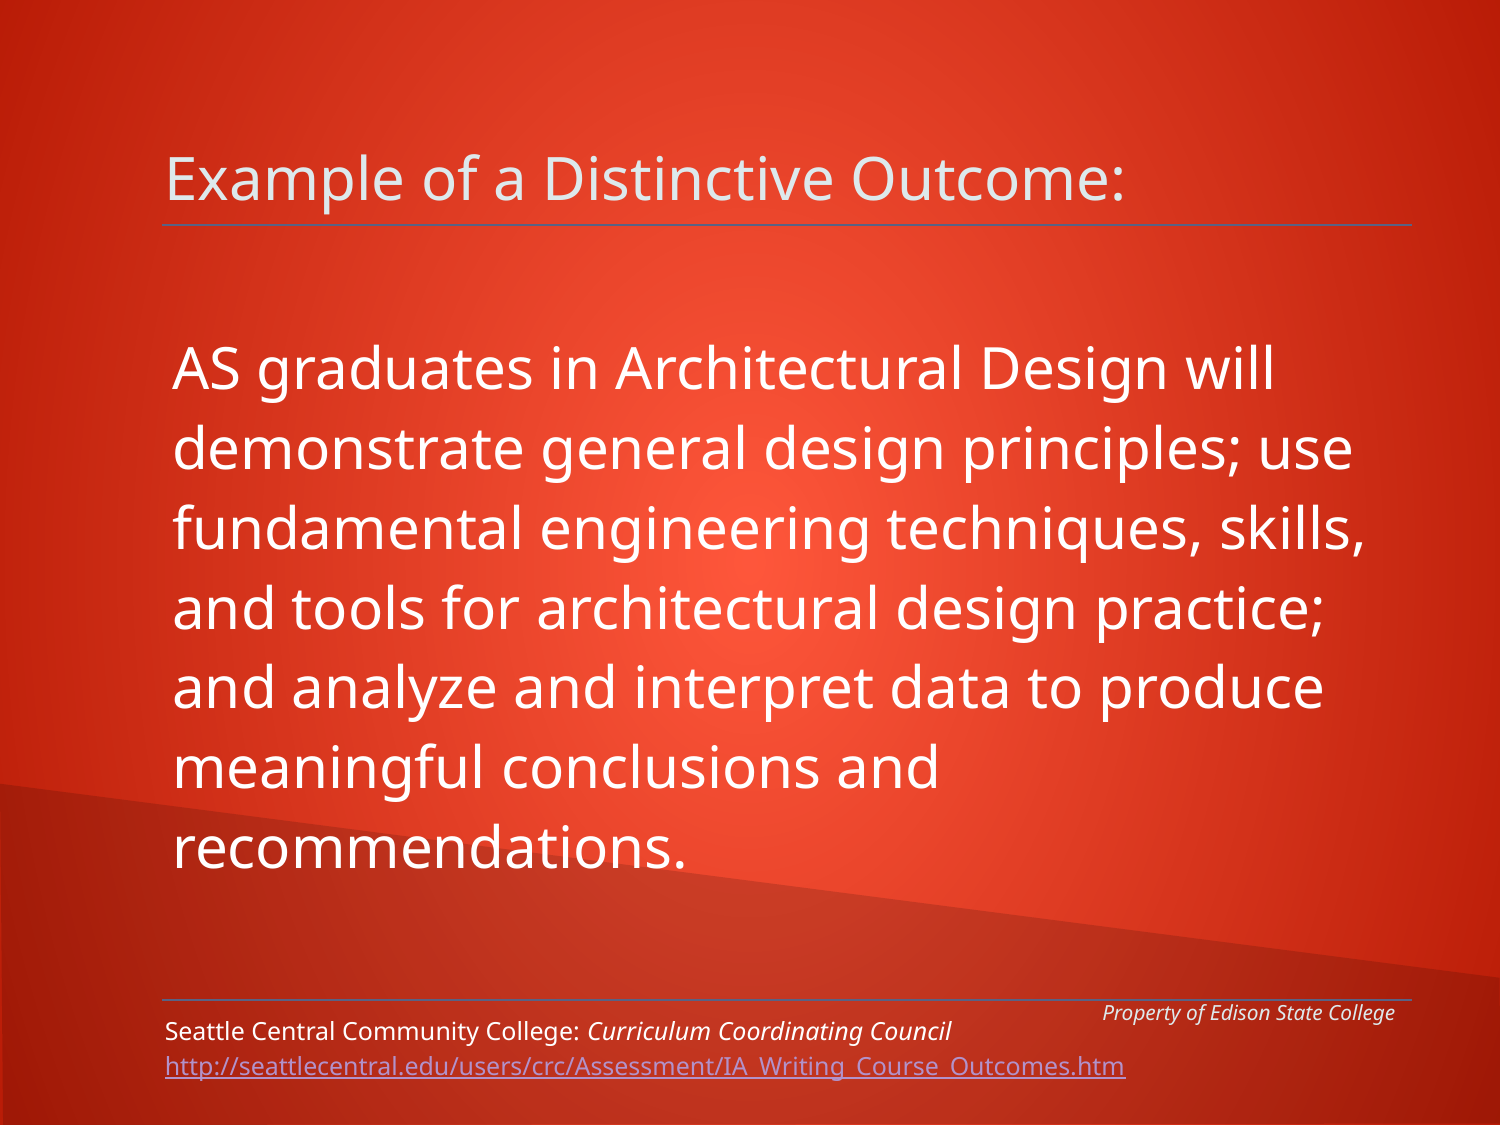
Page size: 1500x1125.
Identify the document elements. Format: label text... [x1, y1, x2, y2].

title Example of a Distinctive Outcome: [150, 45, 1425, 233]
footer Property of Edison State College [1087, 975, 1475, 1050]
text_box Seattle Central Community College: Curriculum Coordinating Council http://seattlecentral.edu/users/crc/Assessment/IA_Writing_Course_Outcomes.htm [150, 1004, 1300, 1092]
list AS graduates in Architectural Design will demonstrate general design principles; use fundamental engineering techniques, skills, and tools for architectural design practice; and analyze and interpret data to produce meaningful conclusions and recommendations. [112, 237, 1425, 988]
